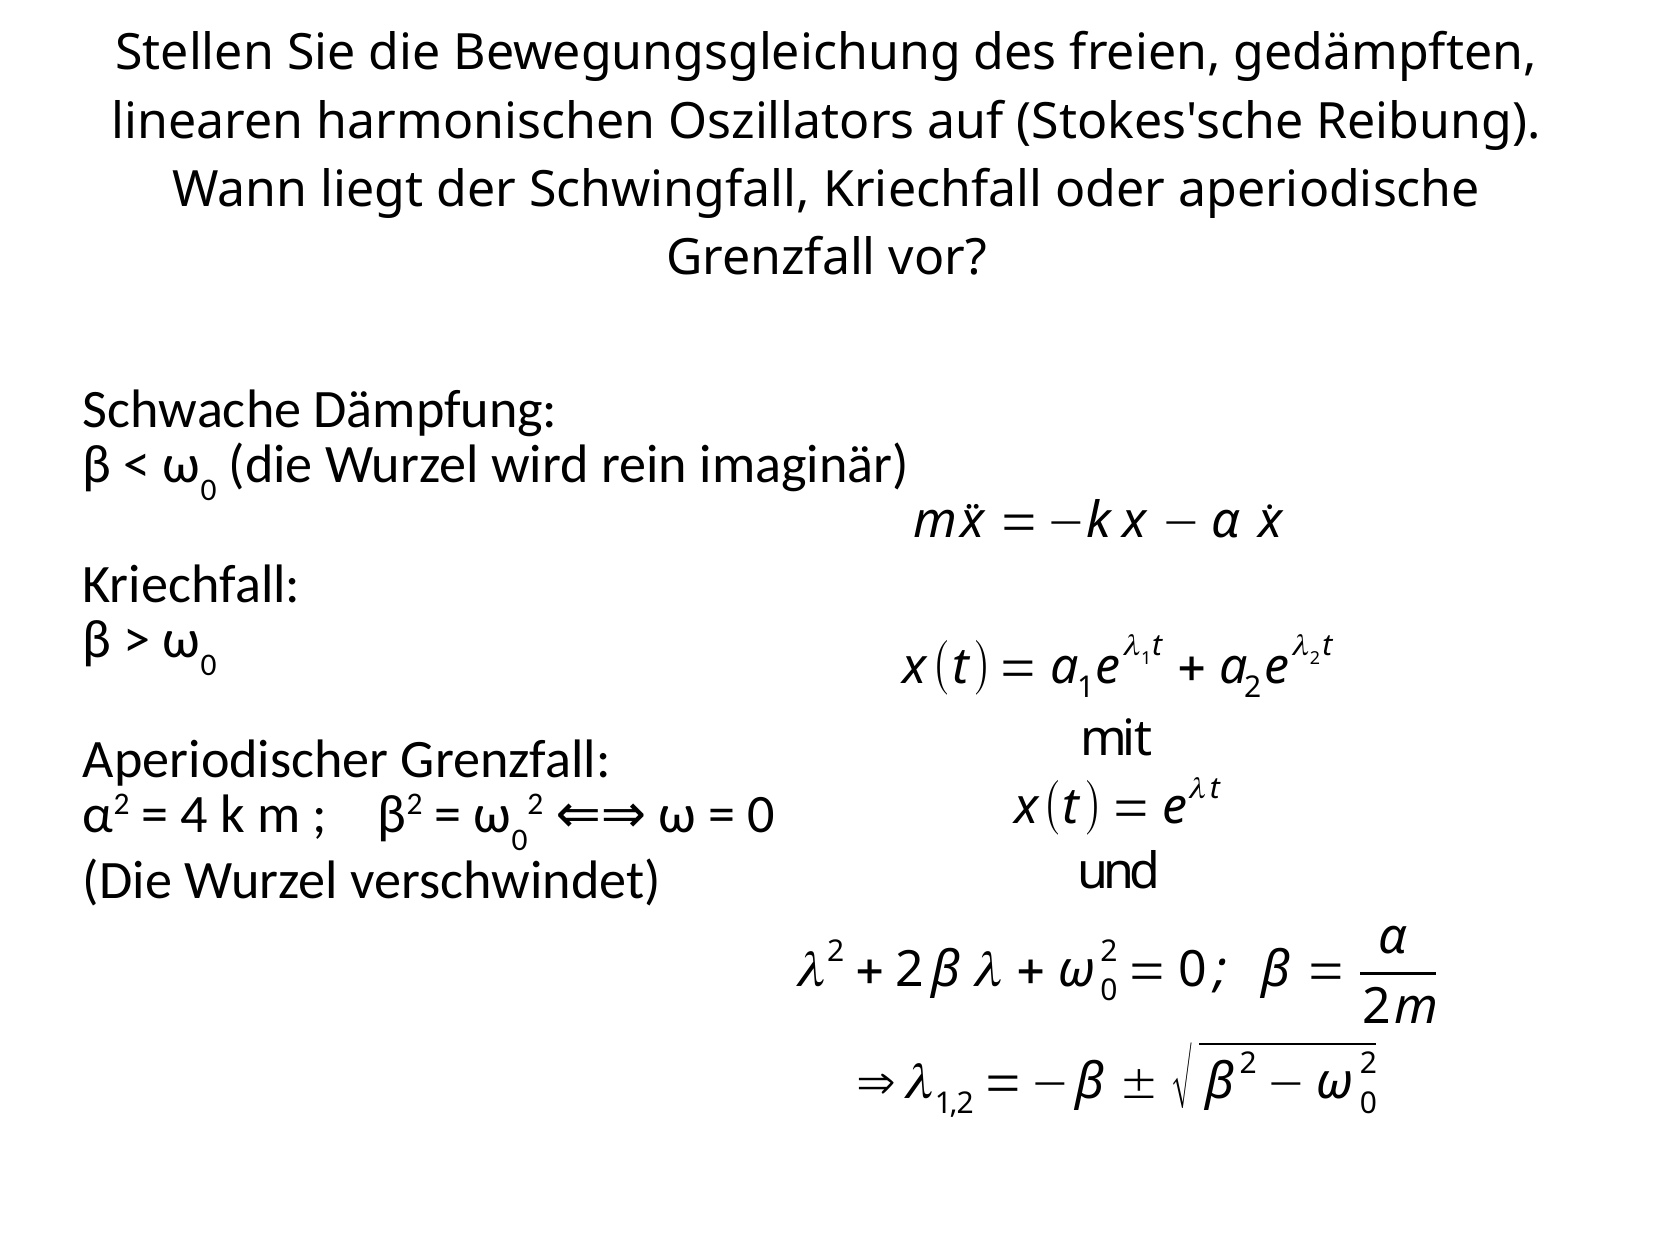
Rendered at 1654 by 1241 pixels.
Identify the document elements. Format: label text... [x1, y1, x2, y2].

subtitle Schwache Dämpfung: β < ω0 (die Wurzel wird rein imaginär) Kriechfall: β > ω0 Aperiodischer Grenzfall: α2 = 4 k m ; β2 = ω02 ⇐⇒ ω = 0 (Die Wurzel verschwindet) [82, 290, 1571, 1010]
chart [905, 487, 1292, 553]
title Stellen Sie die Bewegungsgleichung des freien, gedämpften, linearen harmonischen Oszillators auf (Stokes'sche Reibung). Wann liegt der Schwingfall, Kriechfall oder aperiodische Grenzfall vor? [82, 33, 1571, 272]
chart [787, 627, 1445, 1121]
